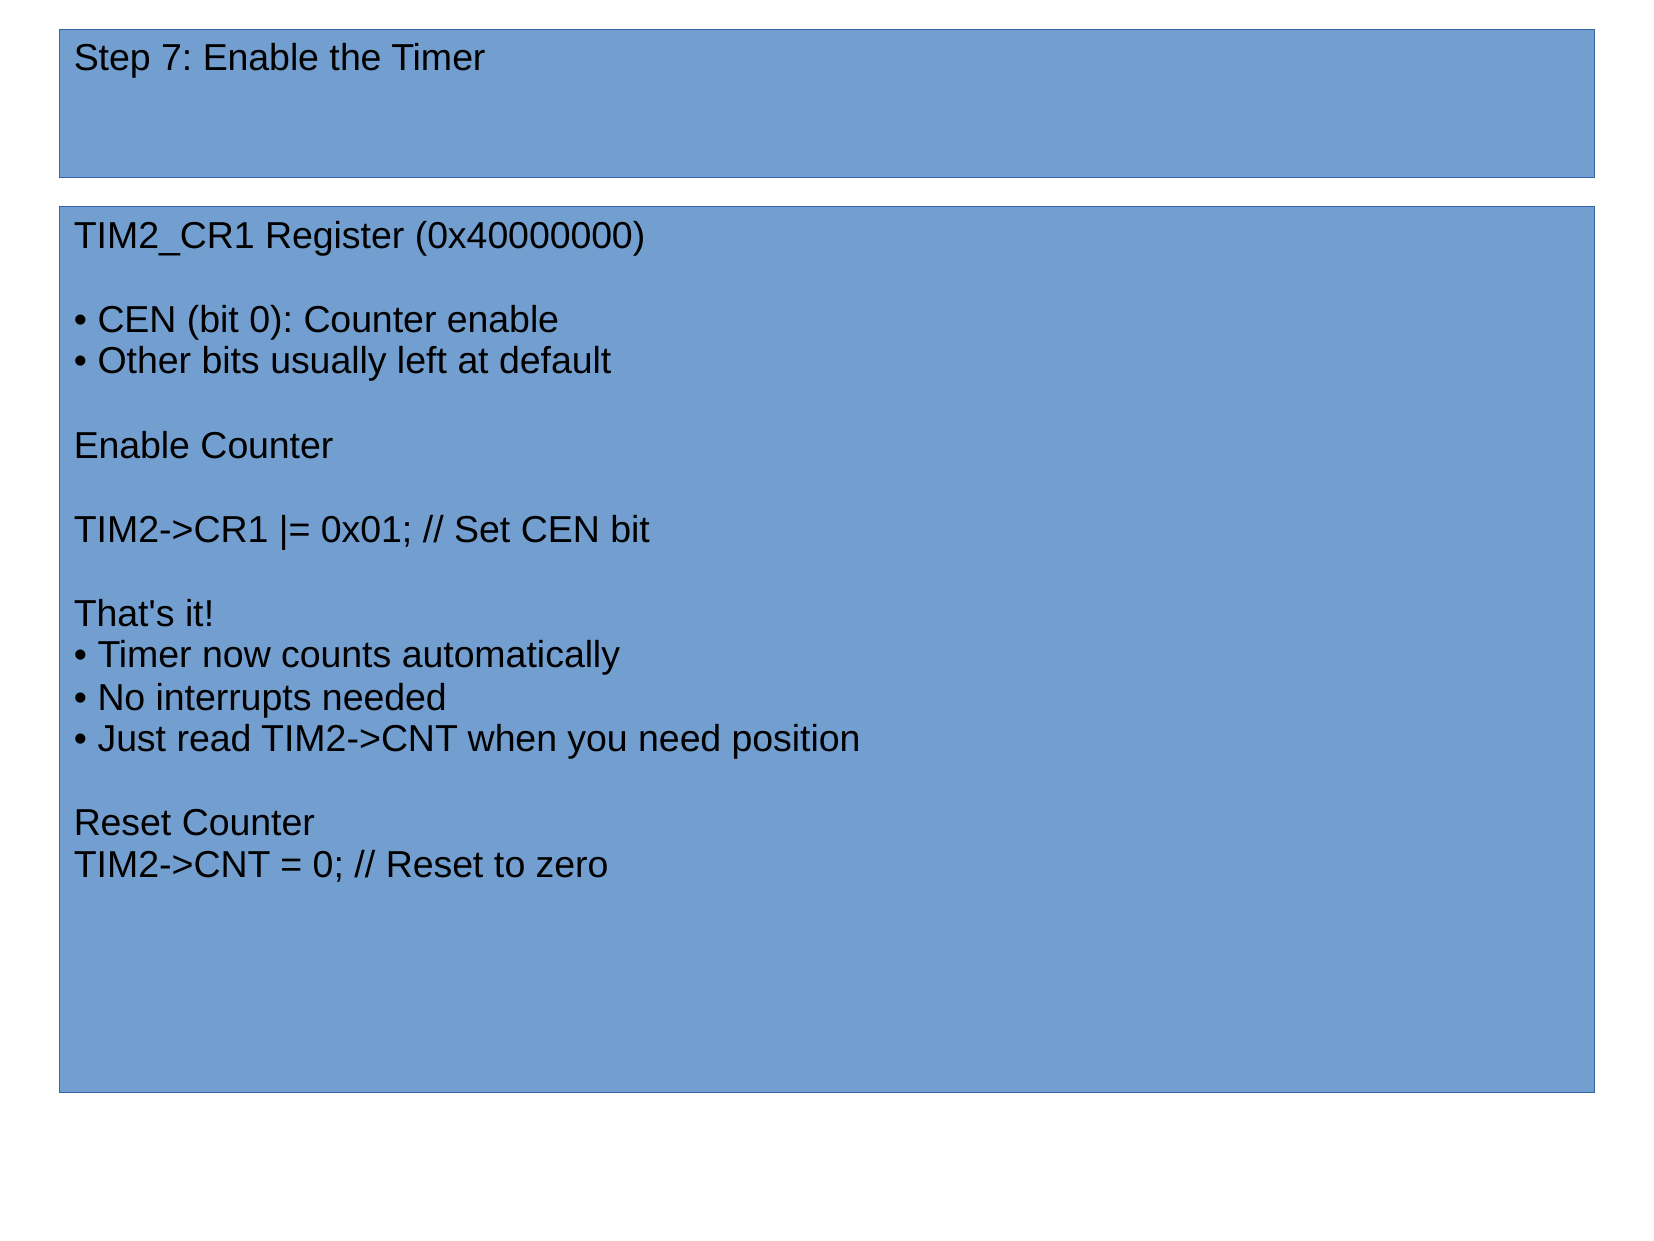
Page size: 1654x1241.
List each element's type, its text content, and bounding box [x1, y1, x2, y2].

text_box TIM2_CR1 Register (0x40000000) • CEN (bit 0): Counter enable • Other bits usually left at default Enable Counter TIM2->CR1 |= 0x01; // Set CEN bit That's it! • Timer now counts automatically • No interrupts needed • Just read TIM2->CNT when you need position Reset Counter TIM2->CNT = 0; // Reset to zero [59, 206, 1595, 1093]
text_box Step 7: Enable the Timer [59, 29, 1595, 178]
